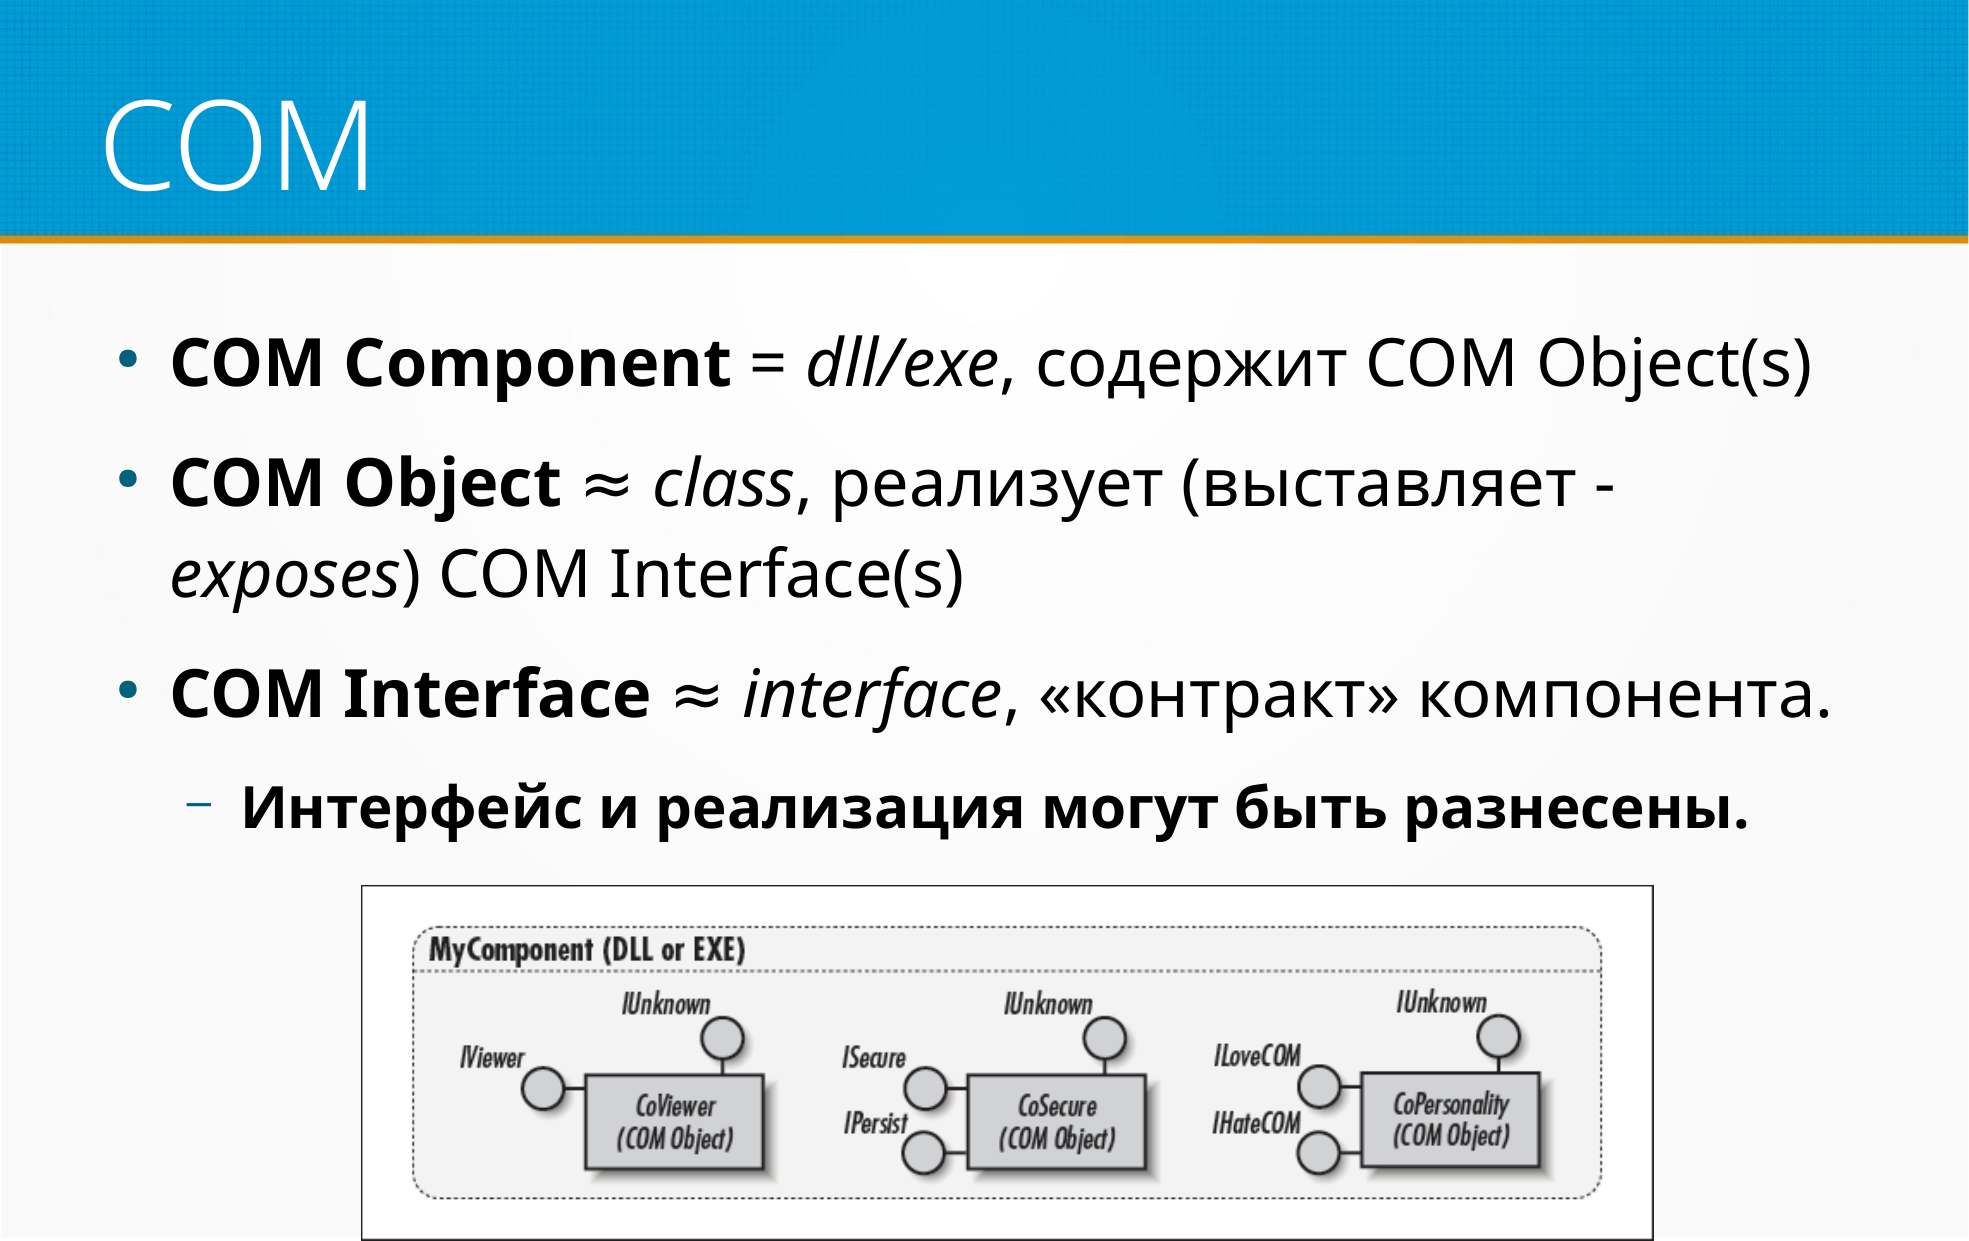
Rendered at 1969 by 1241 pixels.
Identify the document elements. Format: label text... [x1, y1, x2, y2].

title COM [98, 19, 1870, 227]
list COM Component = dll/exe, содержит COM Object(s) COM Object ≈ class, реализует (выставляет - exposes) COM Interface(s) COM Interface ≈ interface, «контракт» компонента. Интерфейс и реализация могут быть разнесены. [98, 315, 1861, 898]
picture [0, 233, 1969, 1241]
